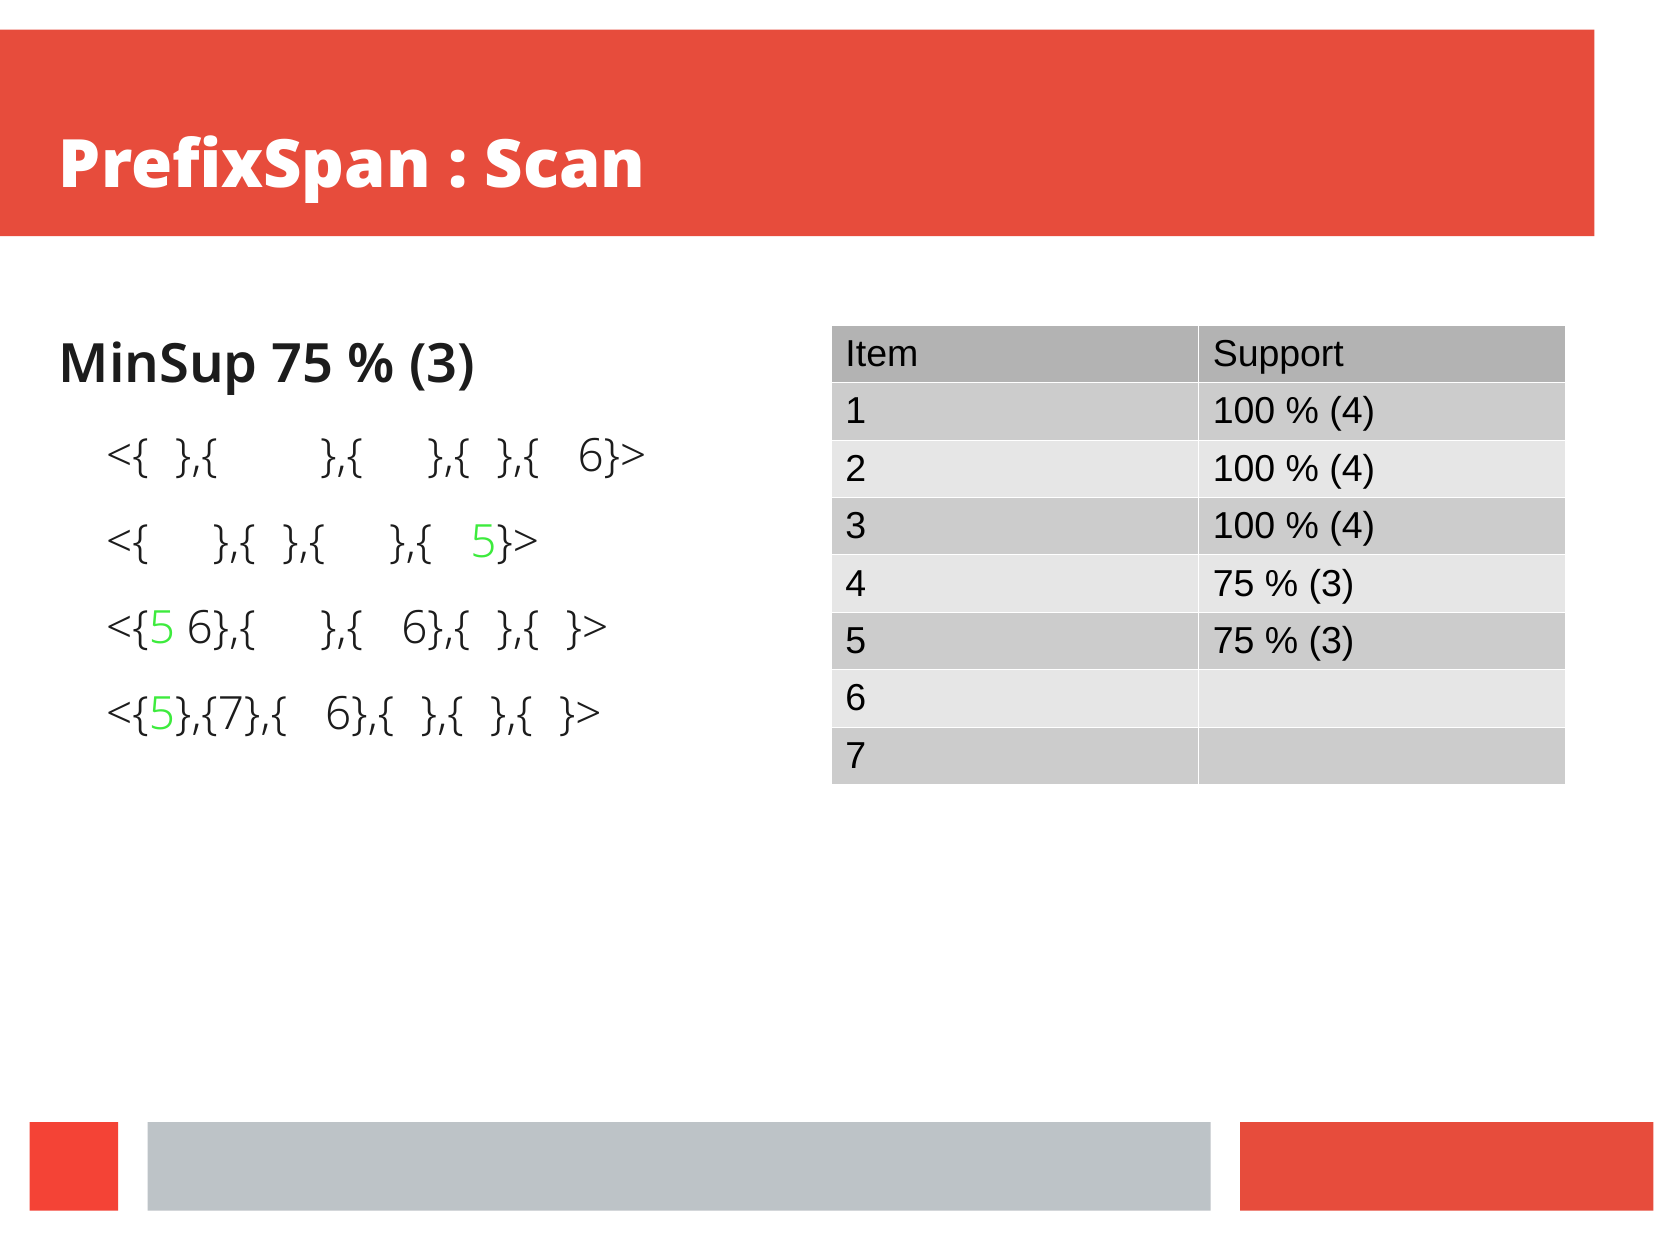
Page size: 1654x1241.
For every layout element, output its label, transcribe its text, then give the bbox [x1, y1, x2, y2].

title PrefixSpan : Scan [59, 59, 1595, 207]
table_cell 6 [832, 670, 1198, 727]
table_header Item [832, 326, 1198, 382]
table_cell 100 % (4) [1199, 498, 1565, 554]
table_cell 100 % (4) [1199, 383, 1565, 440]
table_cell [1199, 670, 1565, 727]
table_cell 1 [832, 383, 1198, 440]
table_cell 7 [832, 728, 1198, 784]
table_cell 100 % (4) [1199, 441, 1565, 497]
list MinSup 75 % (3) <{1},{1 2 3},{1 3},{4},{3 6}> <{1 4},{3},{2 3},{1 5}> <{5 6},{1 2},{4 6},{3},{2}> <{5},{7},{1 6},{3},{2},{3}> [59, 324, 794, 1093]
table_cell 3 [832, 498, 1198, 554]
table_header Support [1199, 326, 1565, 382]
table_cell [1199, 728, 1565, 784]
table_cell 75 % (3) [1199, 613, 1565, 669]
table_cell 5 [832, 613, 1198, 669]
table_cell 4 [832, 555, 1198, 612]
table_cell 75 % (3) [1199, 555, 1565, 612]
table_cell 2 [832, 441, 1198, 497]
